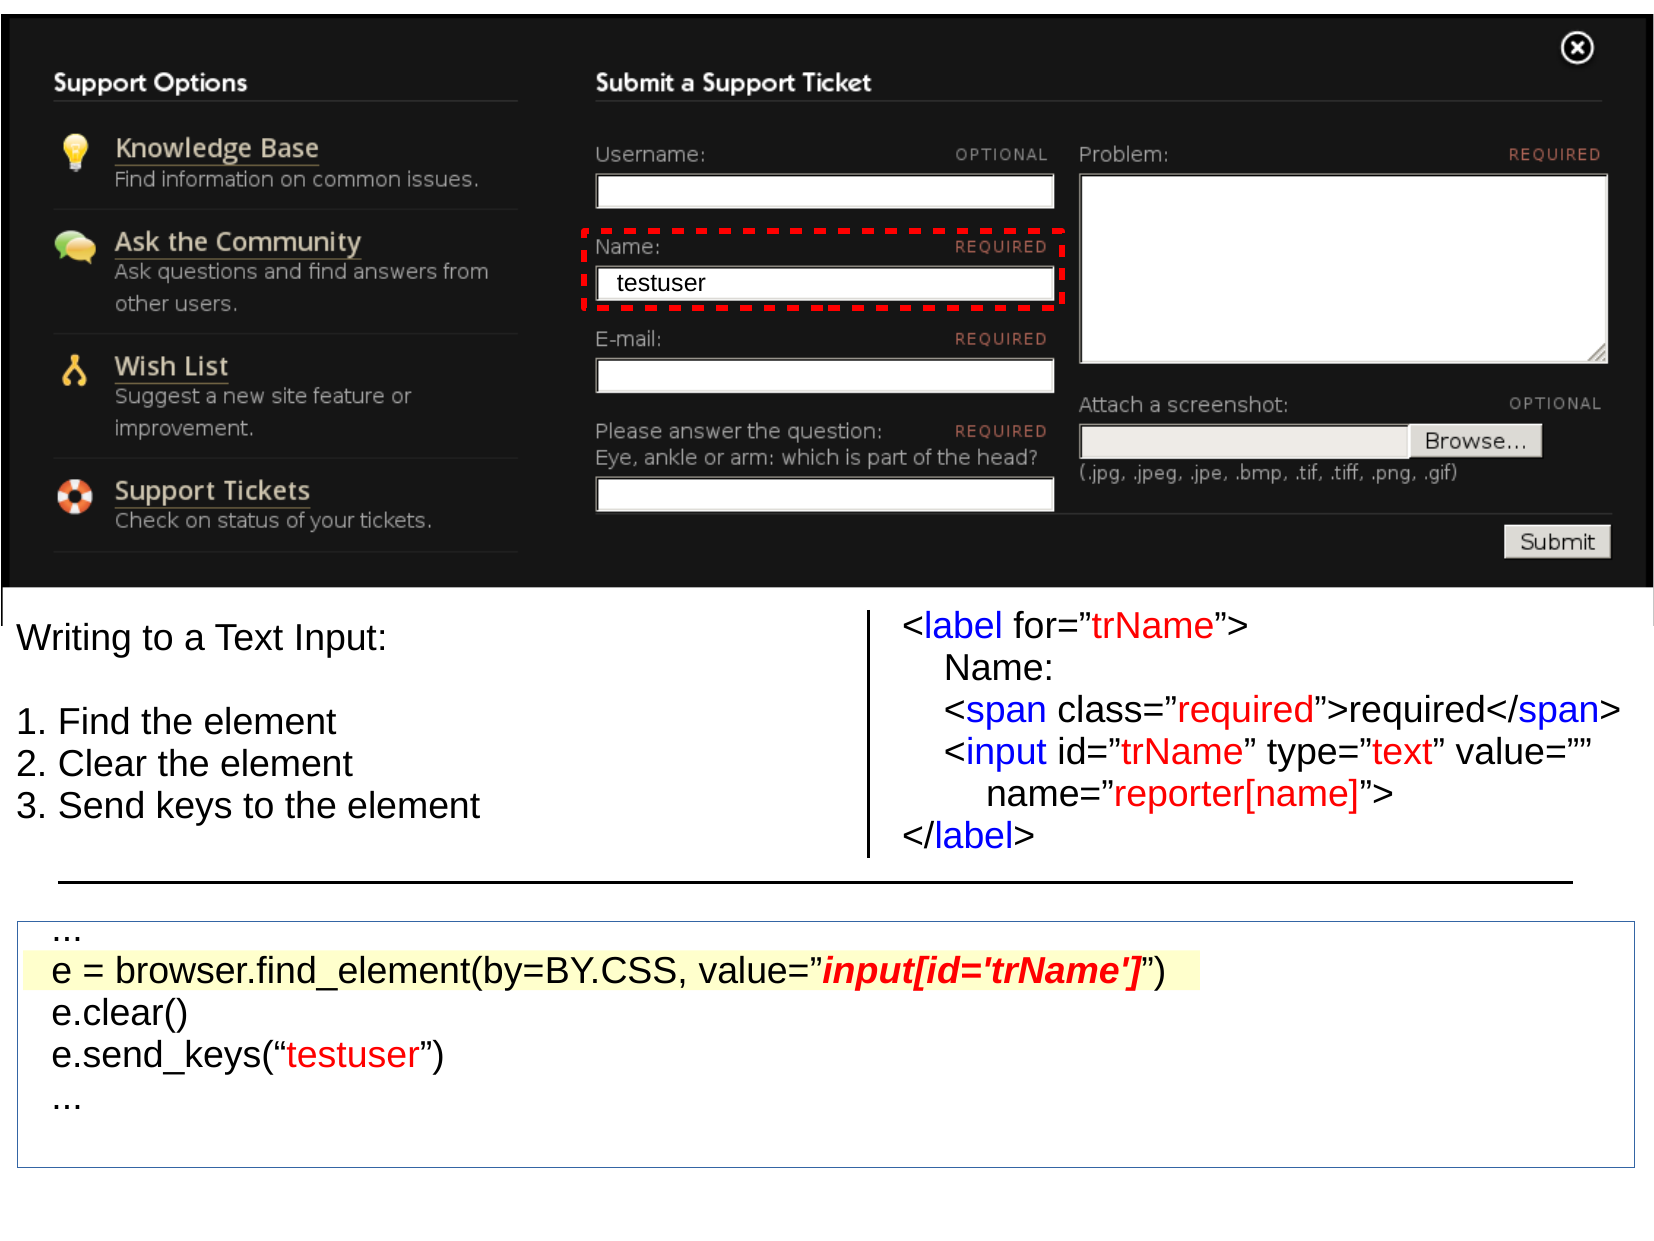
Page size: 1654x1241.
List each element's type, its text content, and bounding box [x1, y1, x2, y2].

text_box testuser [602, 260, 722, 304]
text_box <label for=”trName”> Name: <span class=”required”>required</span> <input id=”trName” type=”text” value=”” name=”reporter[name]”> </label> [887, 597, 1637, 865]
picture [1, 14, 1654, 609]
text_box Writing to a Text Input: 1. Find the element 2. Clear the element 3. Send keys to the element [1, 609, 496, 834]
text_box ... e = browser.find_element(by=BY.CSS, value=”input[id='trName']”) e.clear() e.send_keys(“testuser”) ... [36, 900, 1636, 1126]
text_box [2, 587, 1654, 1212]
